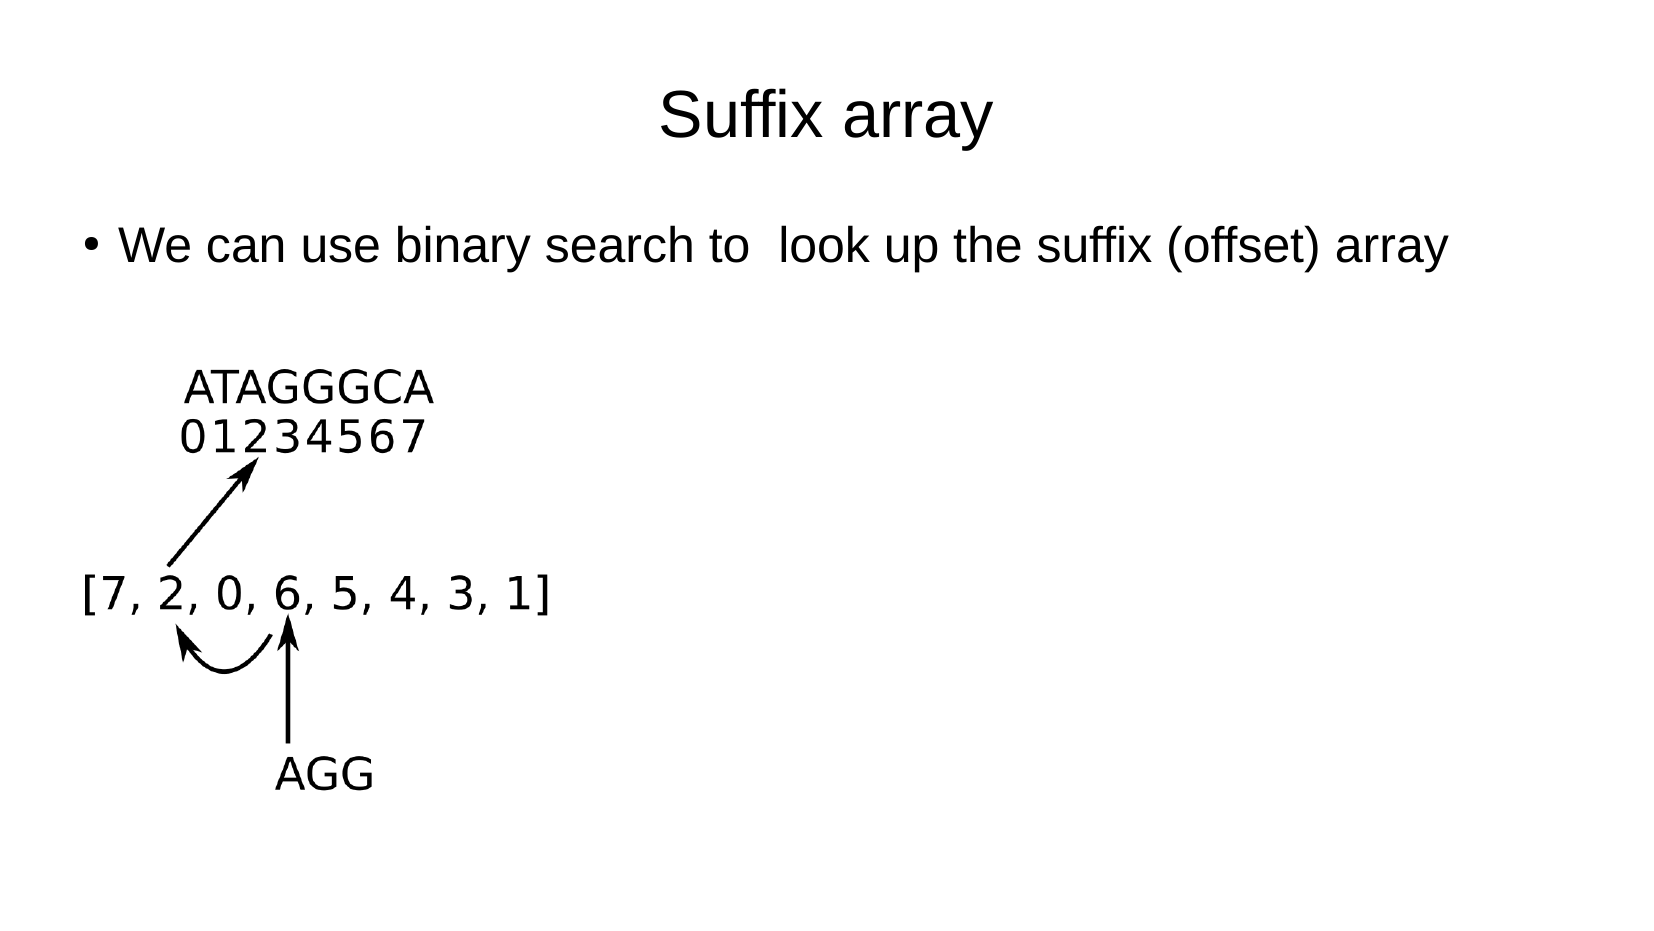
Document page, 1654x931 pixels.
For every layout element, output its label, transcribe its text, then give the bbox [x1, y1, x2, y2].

subtitle We can use binary search to look up the suffix (offset) array [82, 217, 1571, 758]
title Suffix array [82, 37, 1571, 193]
picture [85, 329, 569, 795]
